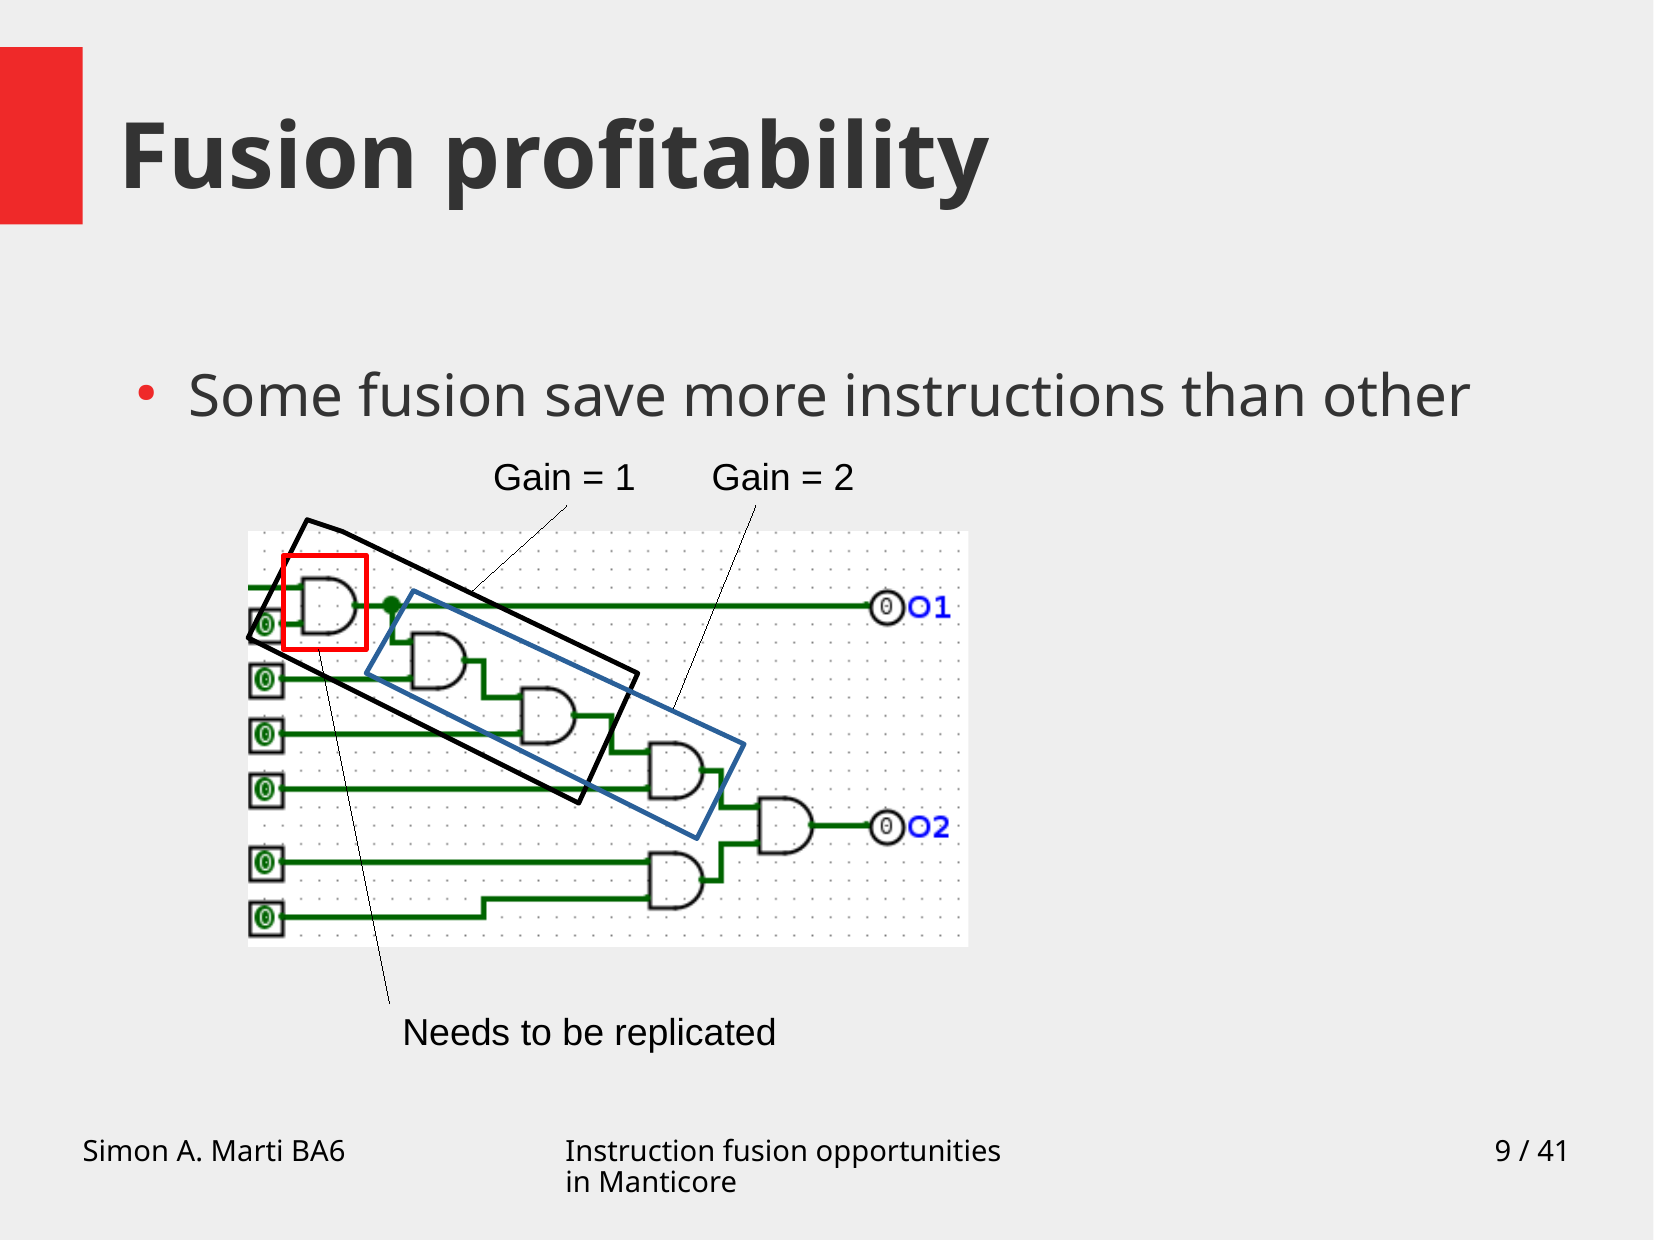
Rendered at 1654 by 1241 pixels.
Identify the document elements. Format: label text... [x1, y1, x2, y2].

title Fusion profitability [118, 49, 1571, 257]
text_box Gain = 2 [696, 448, 870, 506]
picture [371, 595, 626, 779]
picture [248, 531, 969, 947]
picture [248, 531, 298, 630]
text_box Gain = 1 [478, 448, 696, 506]
picture [592, 695, 740, 834]
picture [284, 531, 633, 799]
text_box Needs to be replicated [387, 1003, 792, 1061]
picture [286, 558, 364, 647]
list Some fusion save more instructions than other [118, 354, 1536, 1074]
picture [252, 580, 281, 651]
